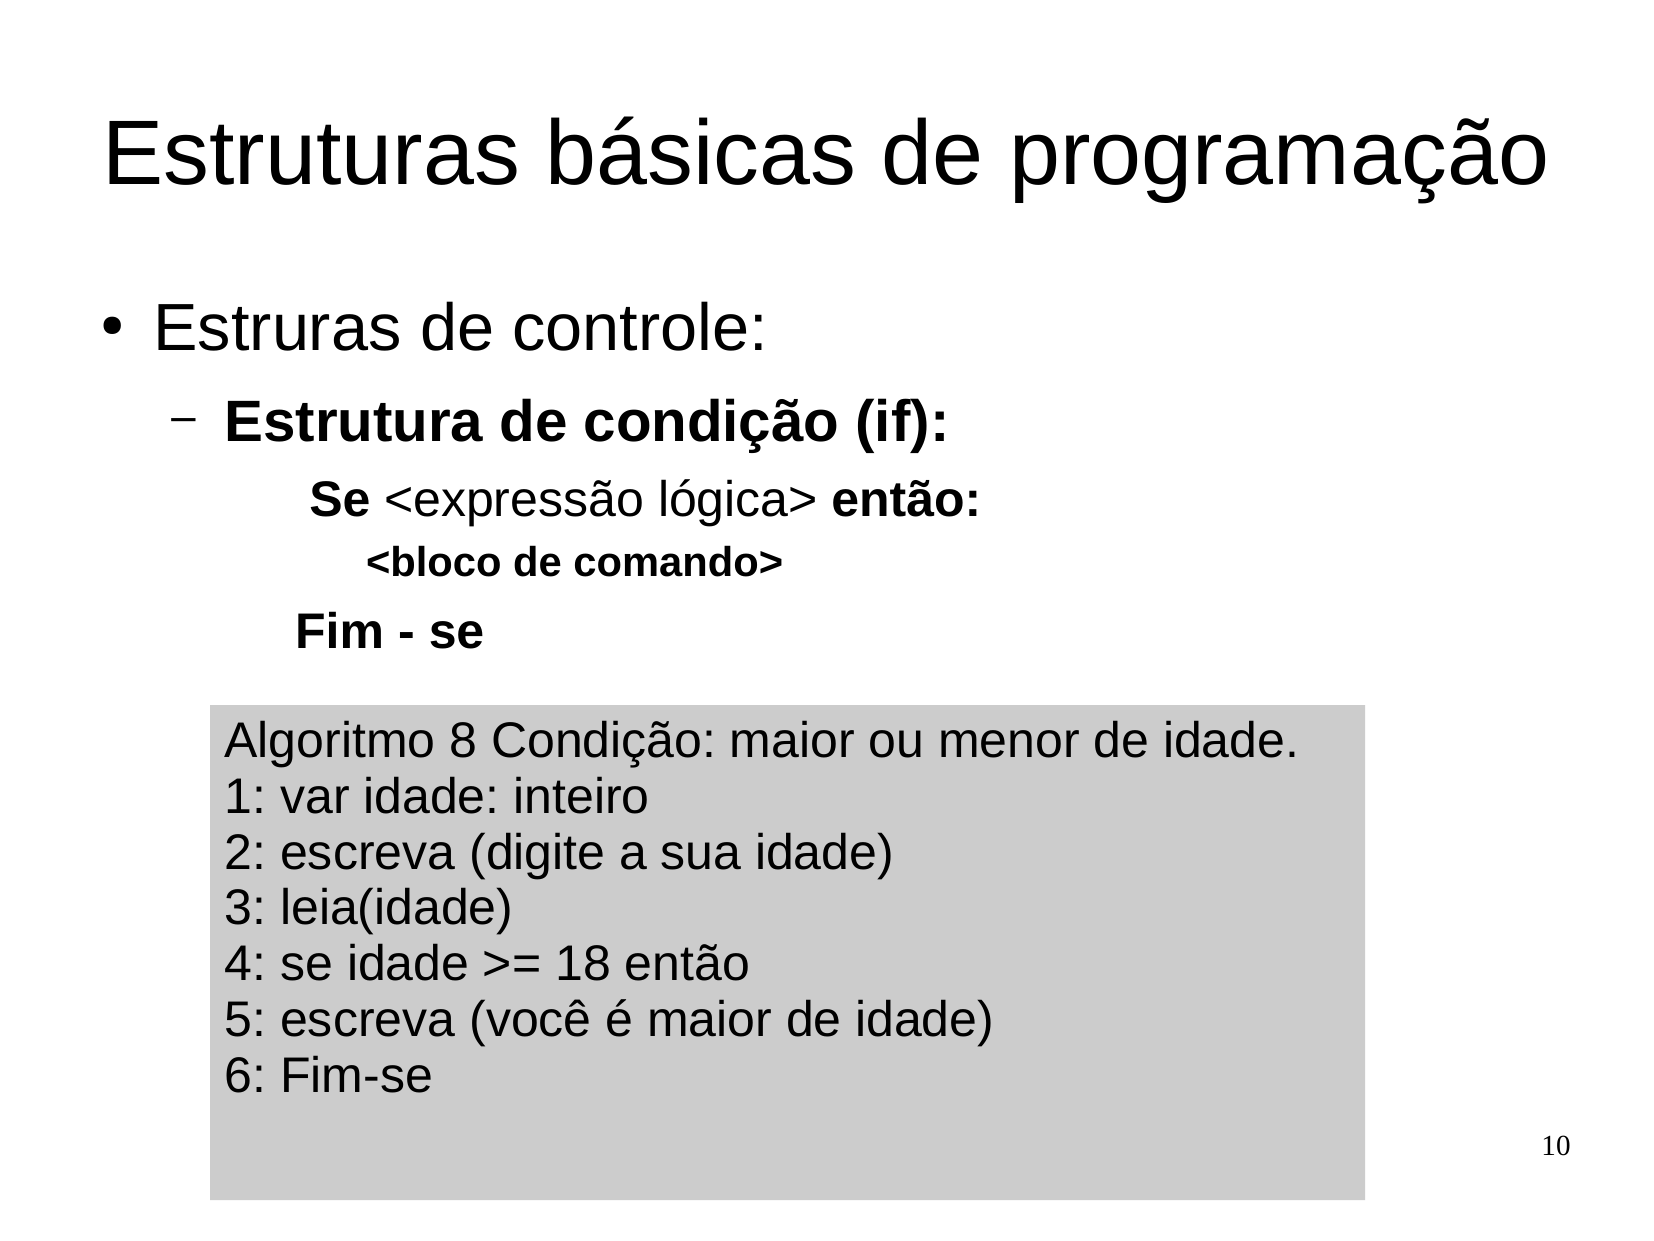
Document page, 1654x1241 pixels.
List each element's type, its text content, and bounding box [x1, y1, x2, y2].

text_box Algoritmo 8 Condição: maior ou menor de idade. 1: var idade: inteiro 2: escreva (digite a sua idade) 3: leia(idade) 4: se idade >= 18 então 5: escreva (você é maior de idade) 6: Fim-se [210, 705, 1366, 1201]
title Estruturas básicas de programação [82, 49, 1571, 257]
list Estruras de controle: Estrutura de condição (if): Se <expressão lógica> então: <bloco de comando> Fim - se [82, 290, 1571, 1186]
